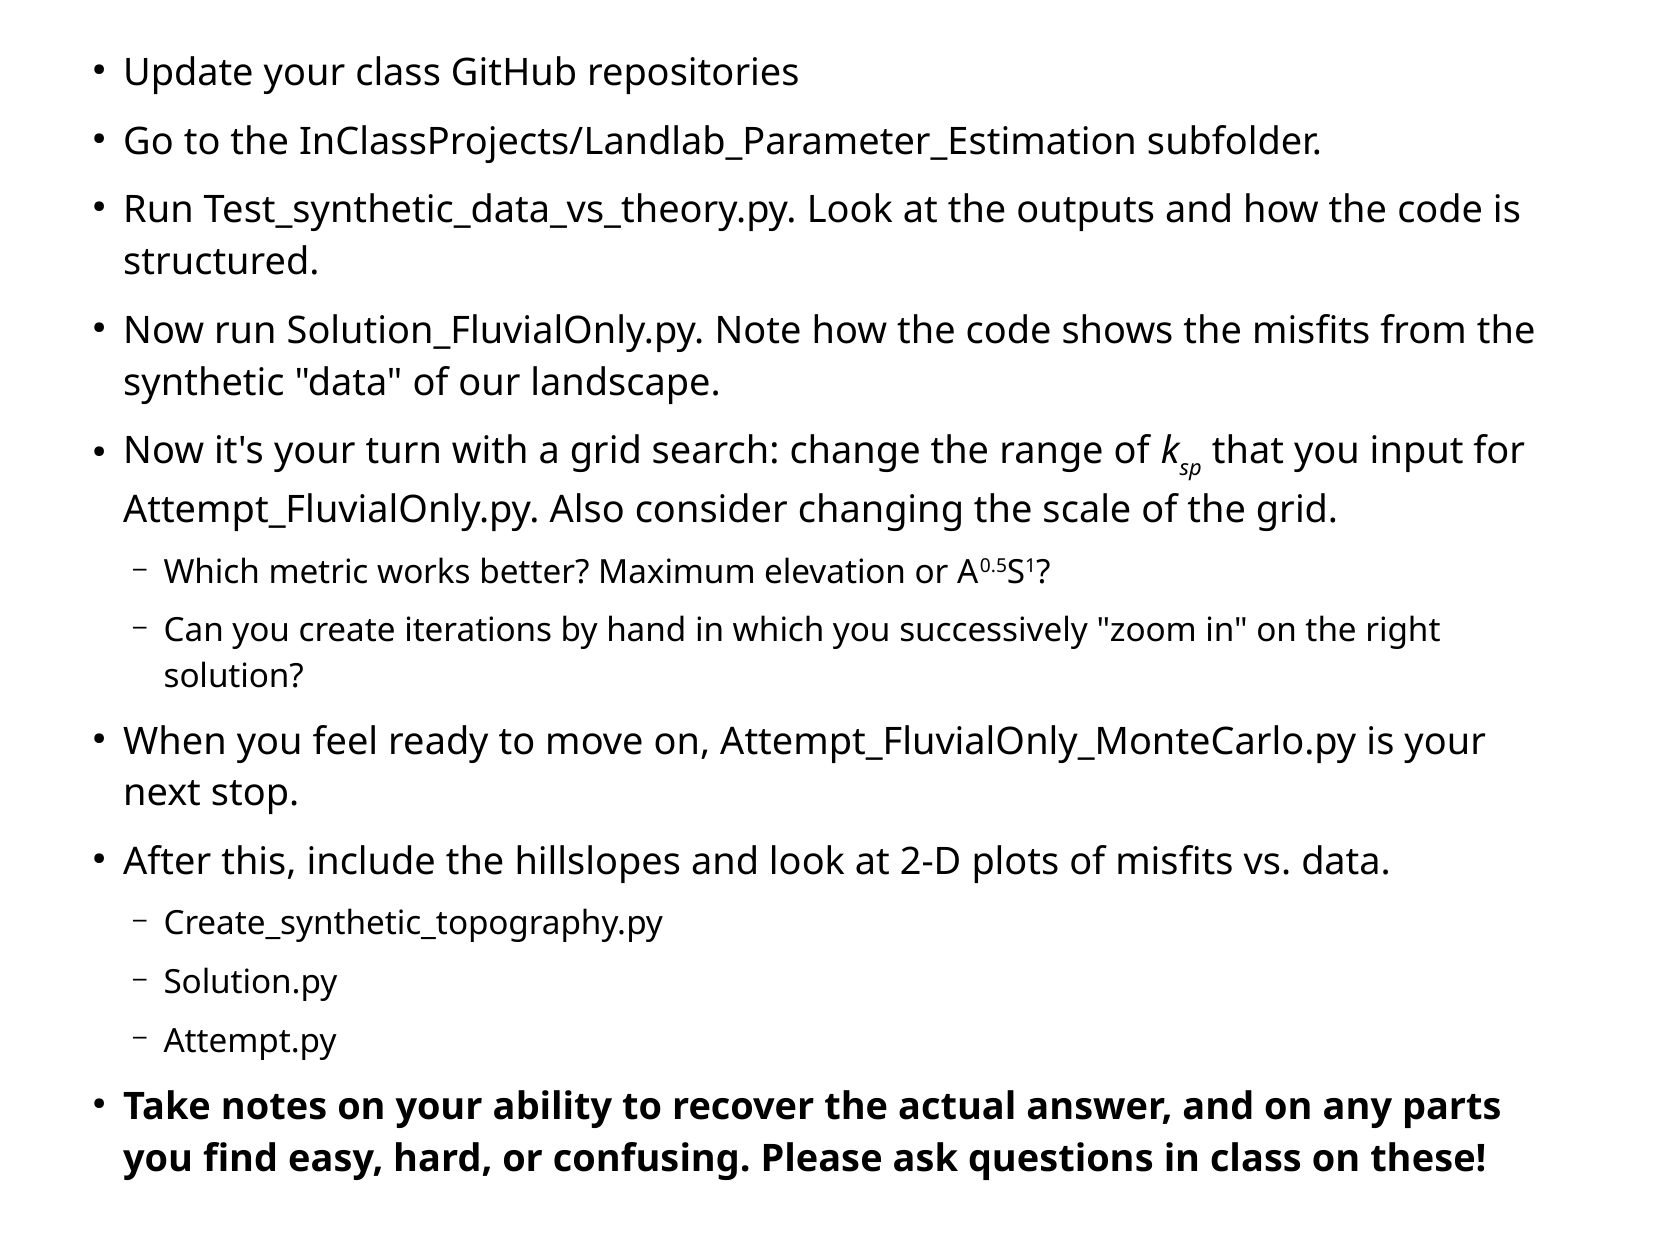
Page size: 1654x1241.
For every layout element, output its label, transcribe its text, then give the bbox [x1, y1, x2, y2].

list Update your class GitHub repositories Go to the InClassProjects/Landlab_Parameter_Estimation subfolder. Run Test_synthetic_data_vs_theory.py. Look at the outputs and how the code is structured. Now run Solution_FluvialOnly.py. Note how the code shows the misfits from the synthetic "data" of our landscape. Now it's your turn with a grid search: change the range of ksp that you input for Attempt_FluvialOnly.py. Also consider changing the scale of the grid. Which metric works better? Maximum elevation or A0.5S1? Can you create iterations by hand in which you successively "zoom in" on the right solution? When you feel ready to move on, Attempt_FluvialOnly_MonteCarlo.py is your next stop. After this, include the hillslopes and look at 2-D plots of misfits vs. data. Create_synthetic_topography.py Solution.py Attempt.py Take notes on your ability to recover the actual answer, and on any parts you find easy, hard, or confusing. Please ask questions in class on these! [82, 45, 1571, 1201]
